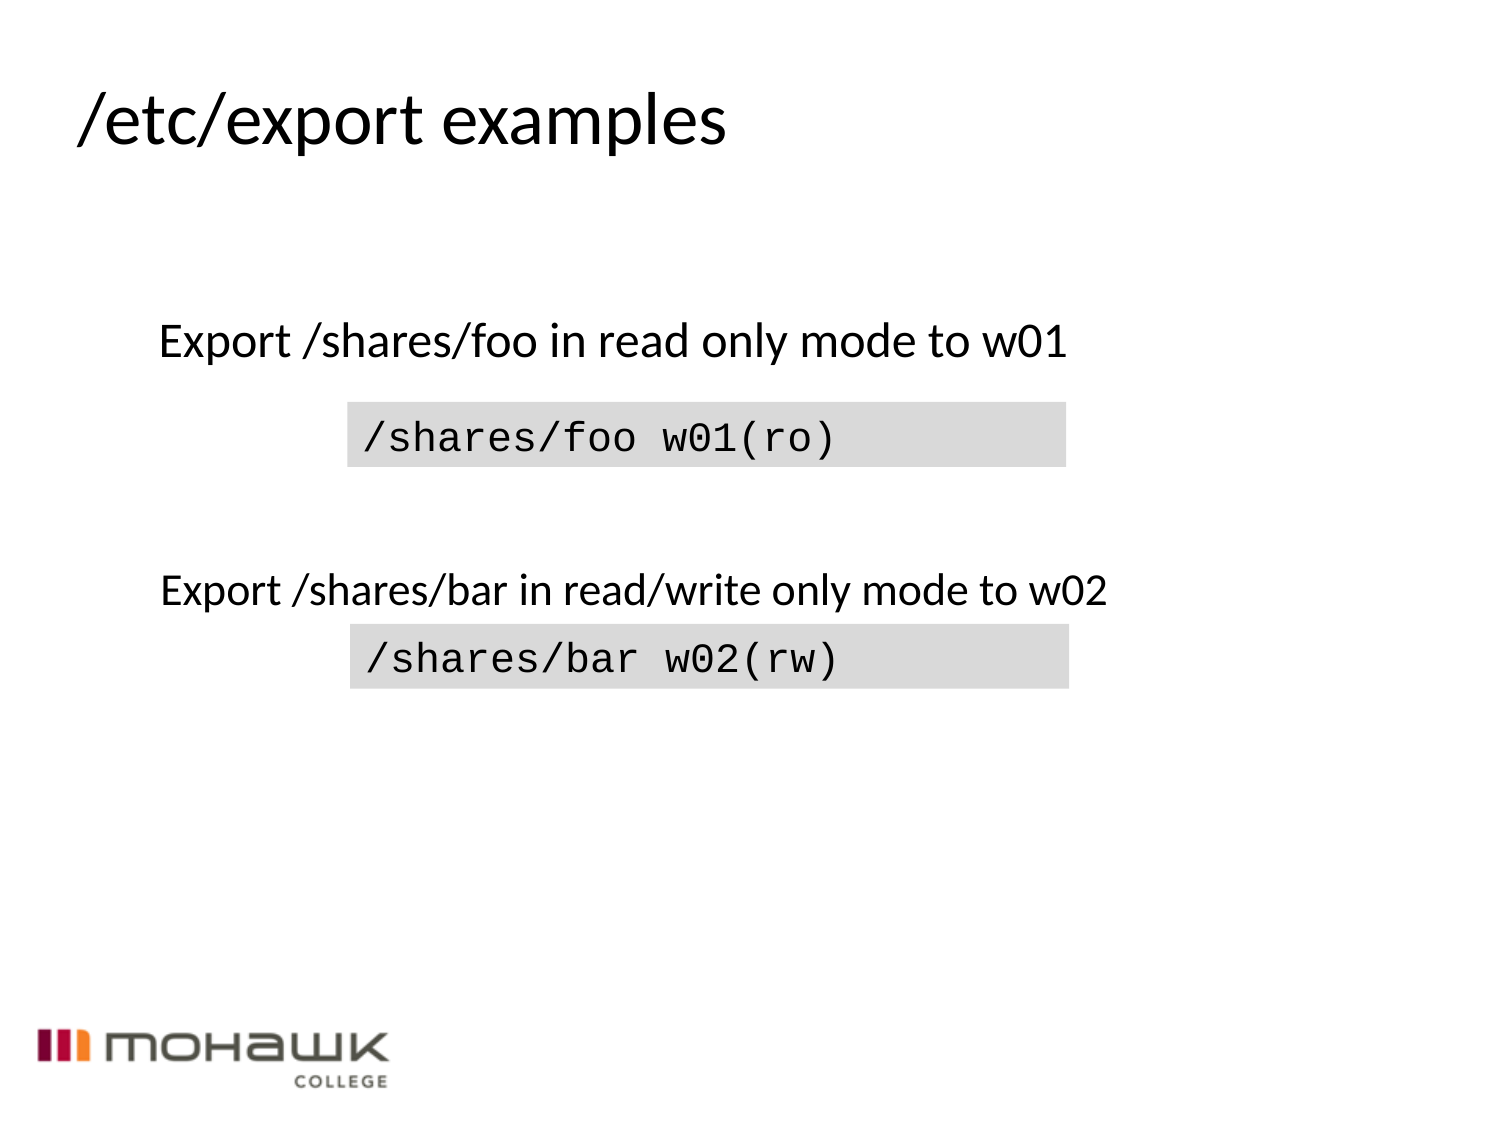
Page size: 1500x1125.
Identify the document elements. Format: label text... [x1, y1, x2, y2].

text_box ﻿/shares/foo w01(ro) [347, 450, 1067, 467]
text_box Export /shares/foo in read only mode to w01 [143, 299, 1494, 450]
picture [5, 1000, 422, 1118]
text_box Export /shares/bar in read/write only mode to w02 [145, 539, 1496, 690]
text_box /etc/export examples [62, 62, 1413, 213]
